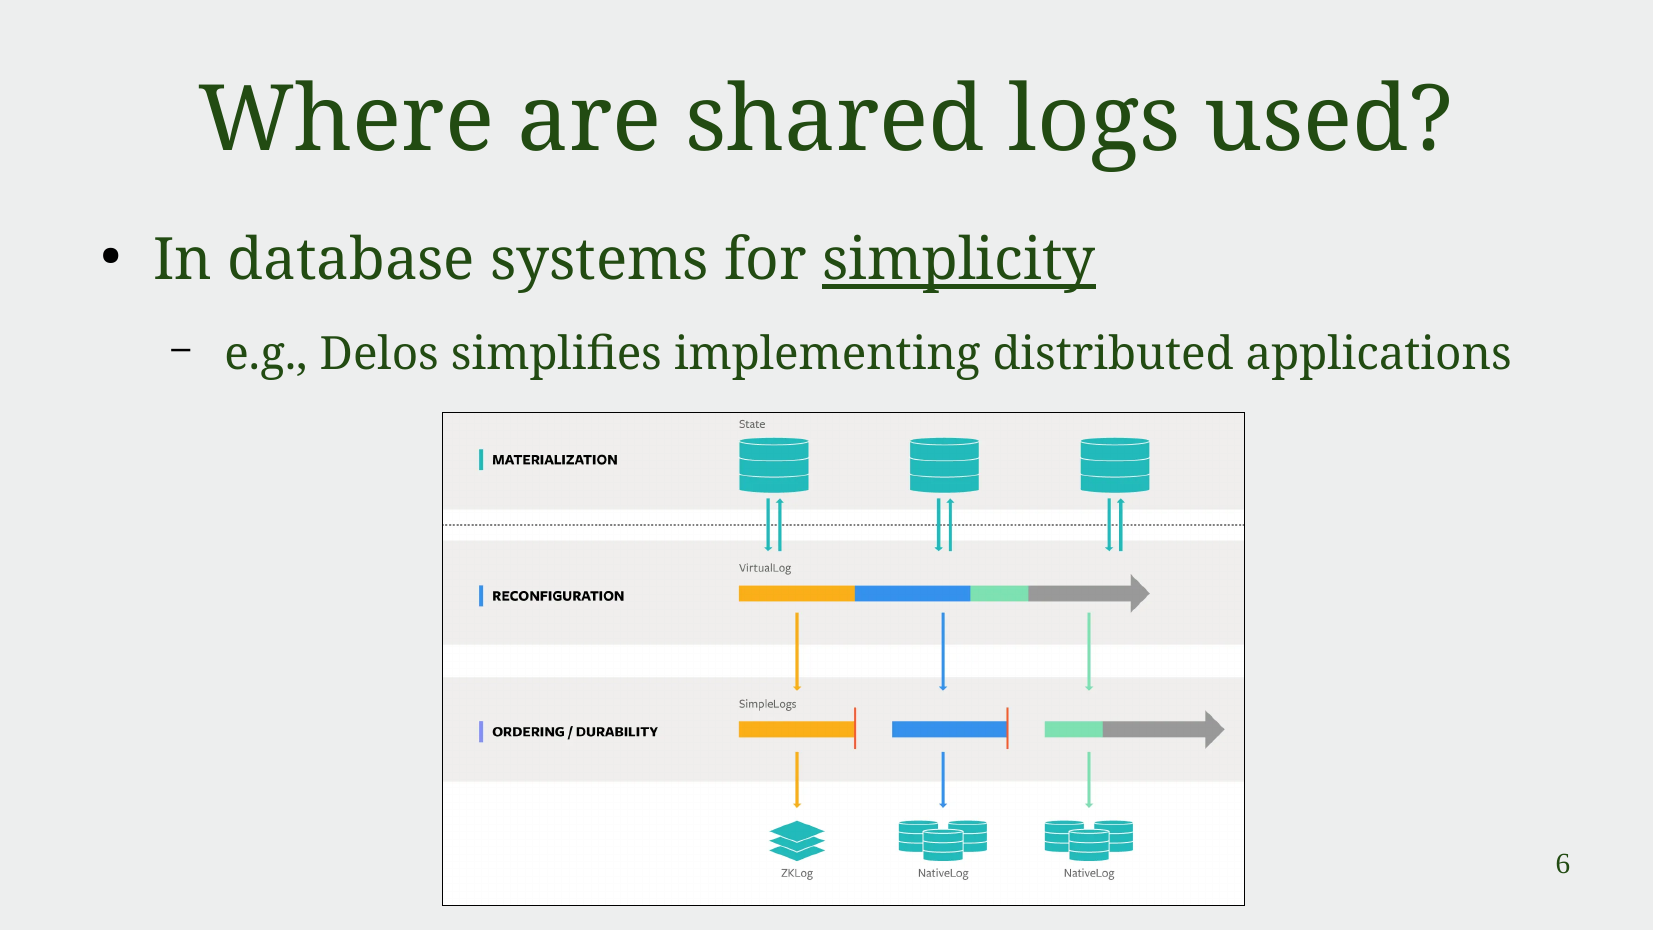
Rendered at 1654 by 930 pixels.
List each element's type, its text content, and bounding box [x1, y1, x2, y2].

title Where are shared logs used? [82, 37, 1571, 193]
list In database systems for simplicity e.g., Delos simplifies implementing distributed applications [82, 217, 1571, 757]
picture [442, 412, 1245, 906]
